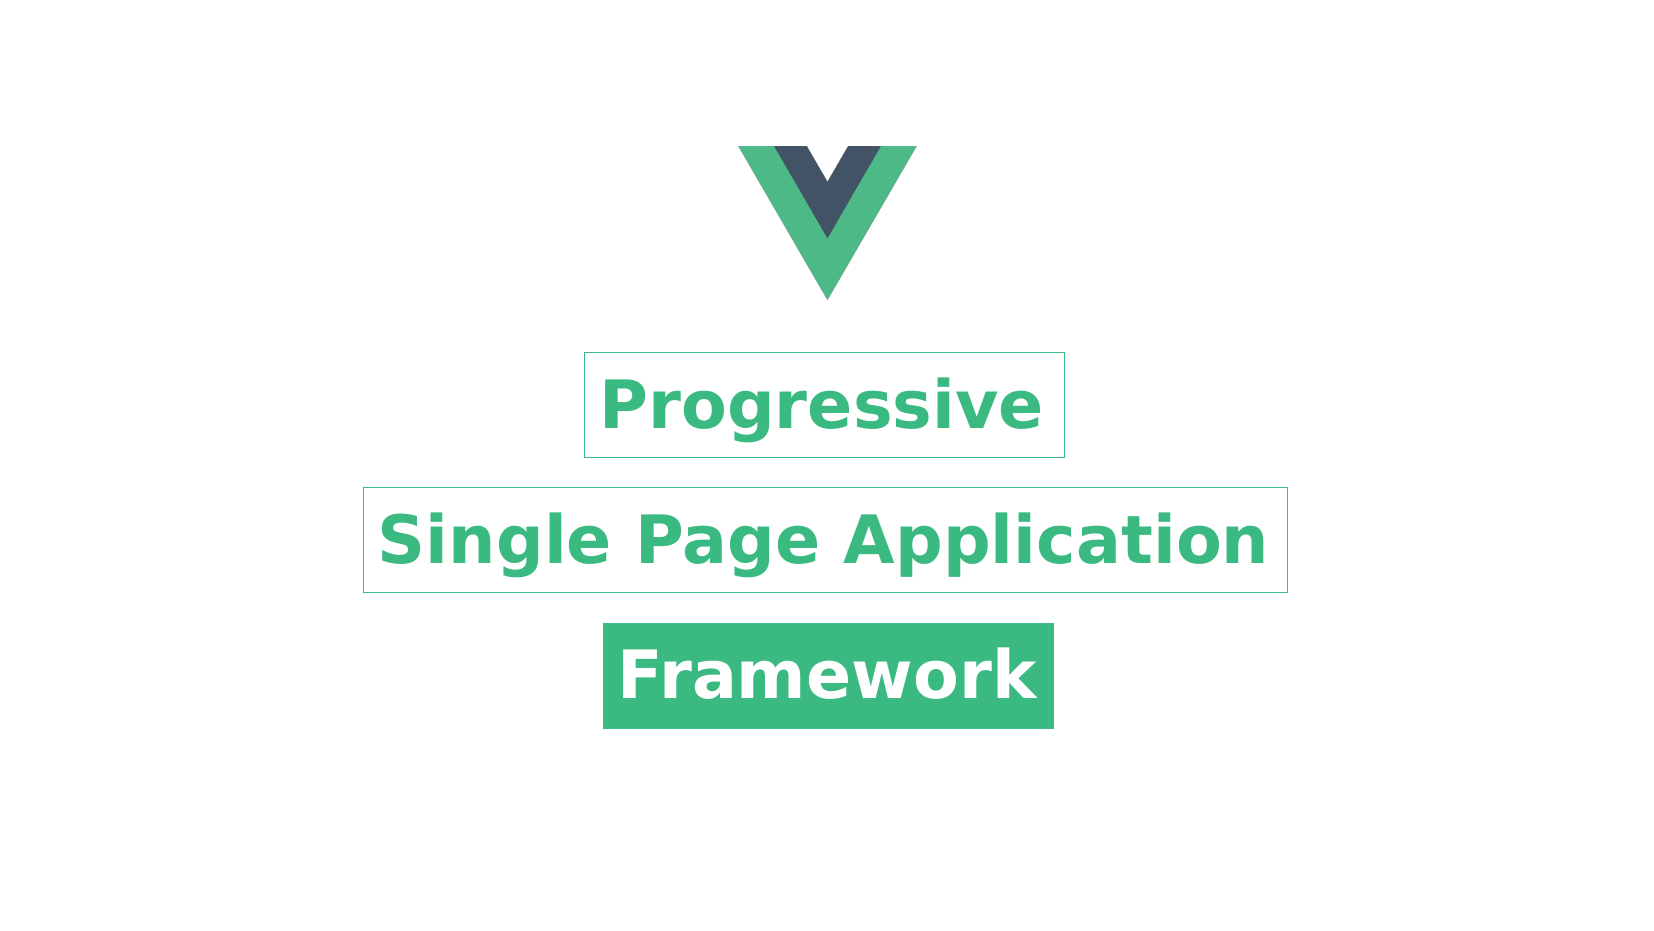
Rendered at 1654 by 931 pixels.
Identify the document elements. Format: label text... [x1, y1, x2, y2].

text_box Framework [603, 623, 1054, 729]
text_box Progressive [584, 352, 1065, 458]
picture [686, 87, 959, 359]
text_box Single Page Application [363, 487, 1288, 593]
